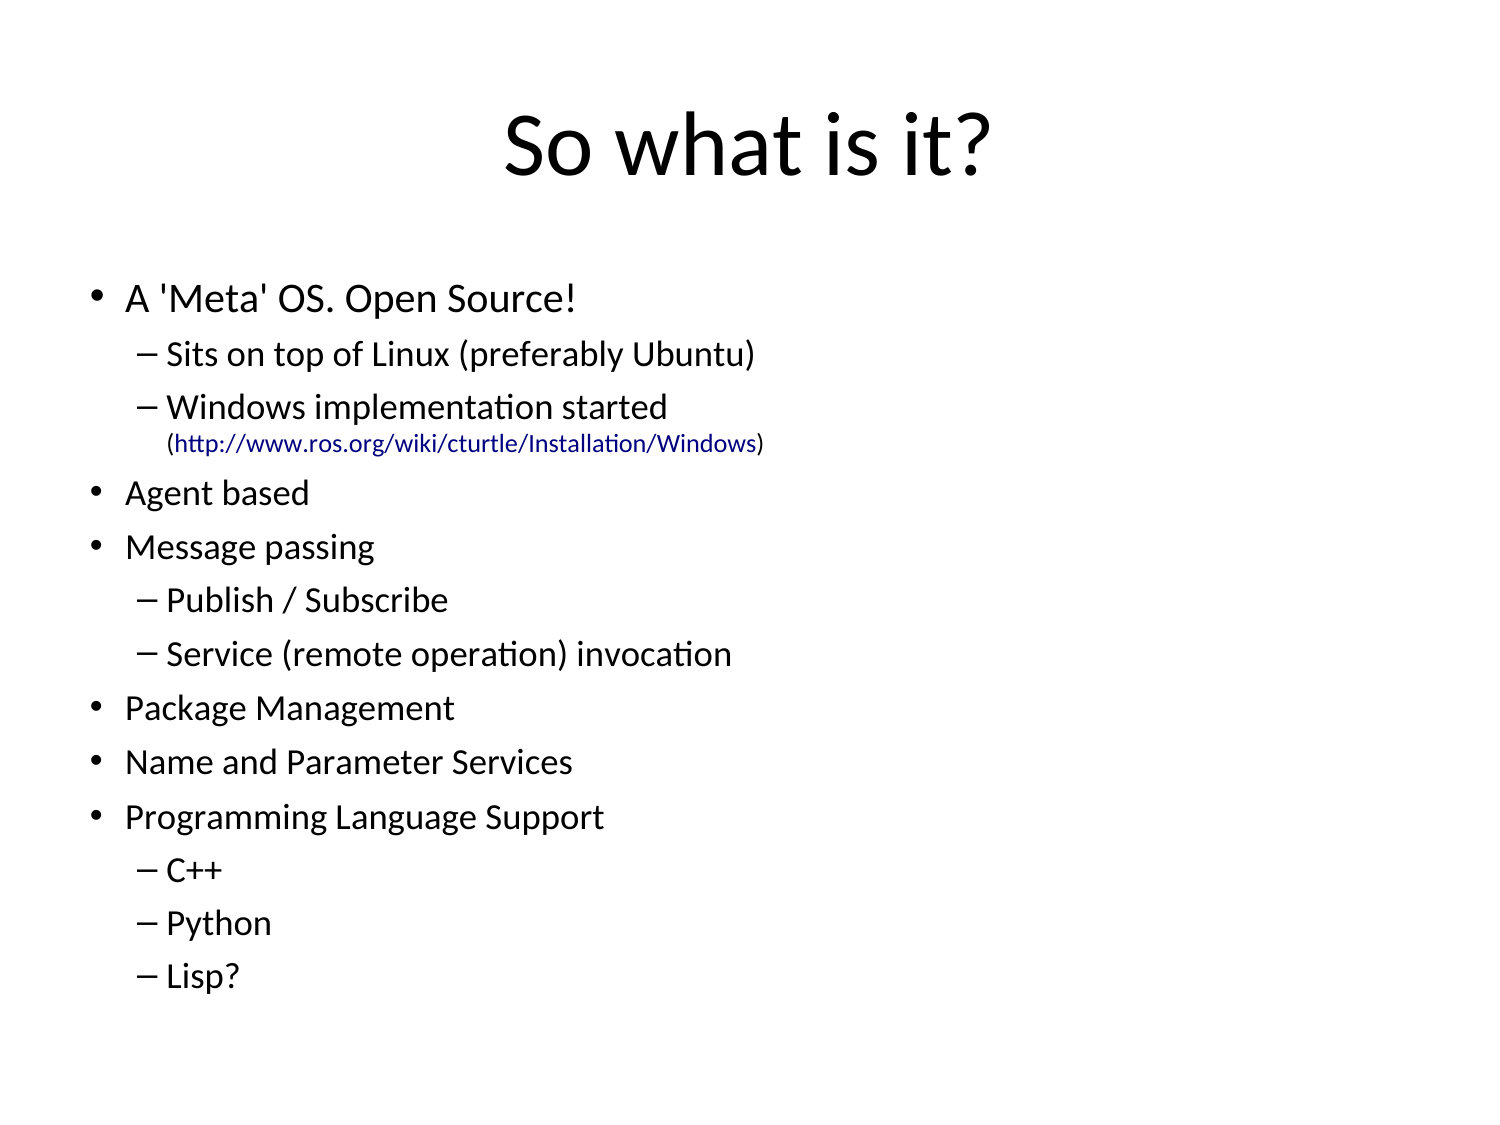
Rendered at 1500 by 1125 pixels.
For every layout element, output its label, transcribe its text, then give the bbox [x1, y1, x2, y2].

title So what is it? [75, 20, 1426, 257]
list A 'Meta' OS. Open Source! Sits on top of Linux (preferably Ubuntu) Windows implementation started (http://www.ros.org/wiki/cturtle/Installation/Windows) Agent based Message passing Publish / Subscribe Service (remote operation) invocation Package Management Name and Parameter Services Programming Language Support C++ Python Lisp? [75, 262, 1426, 1005]
